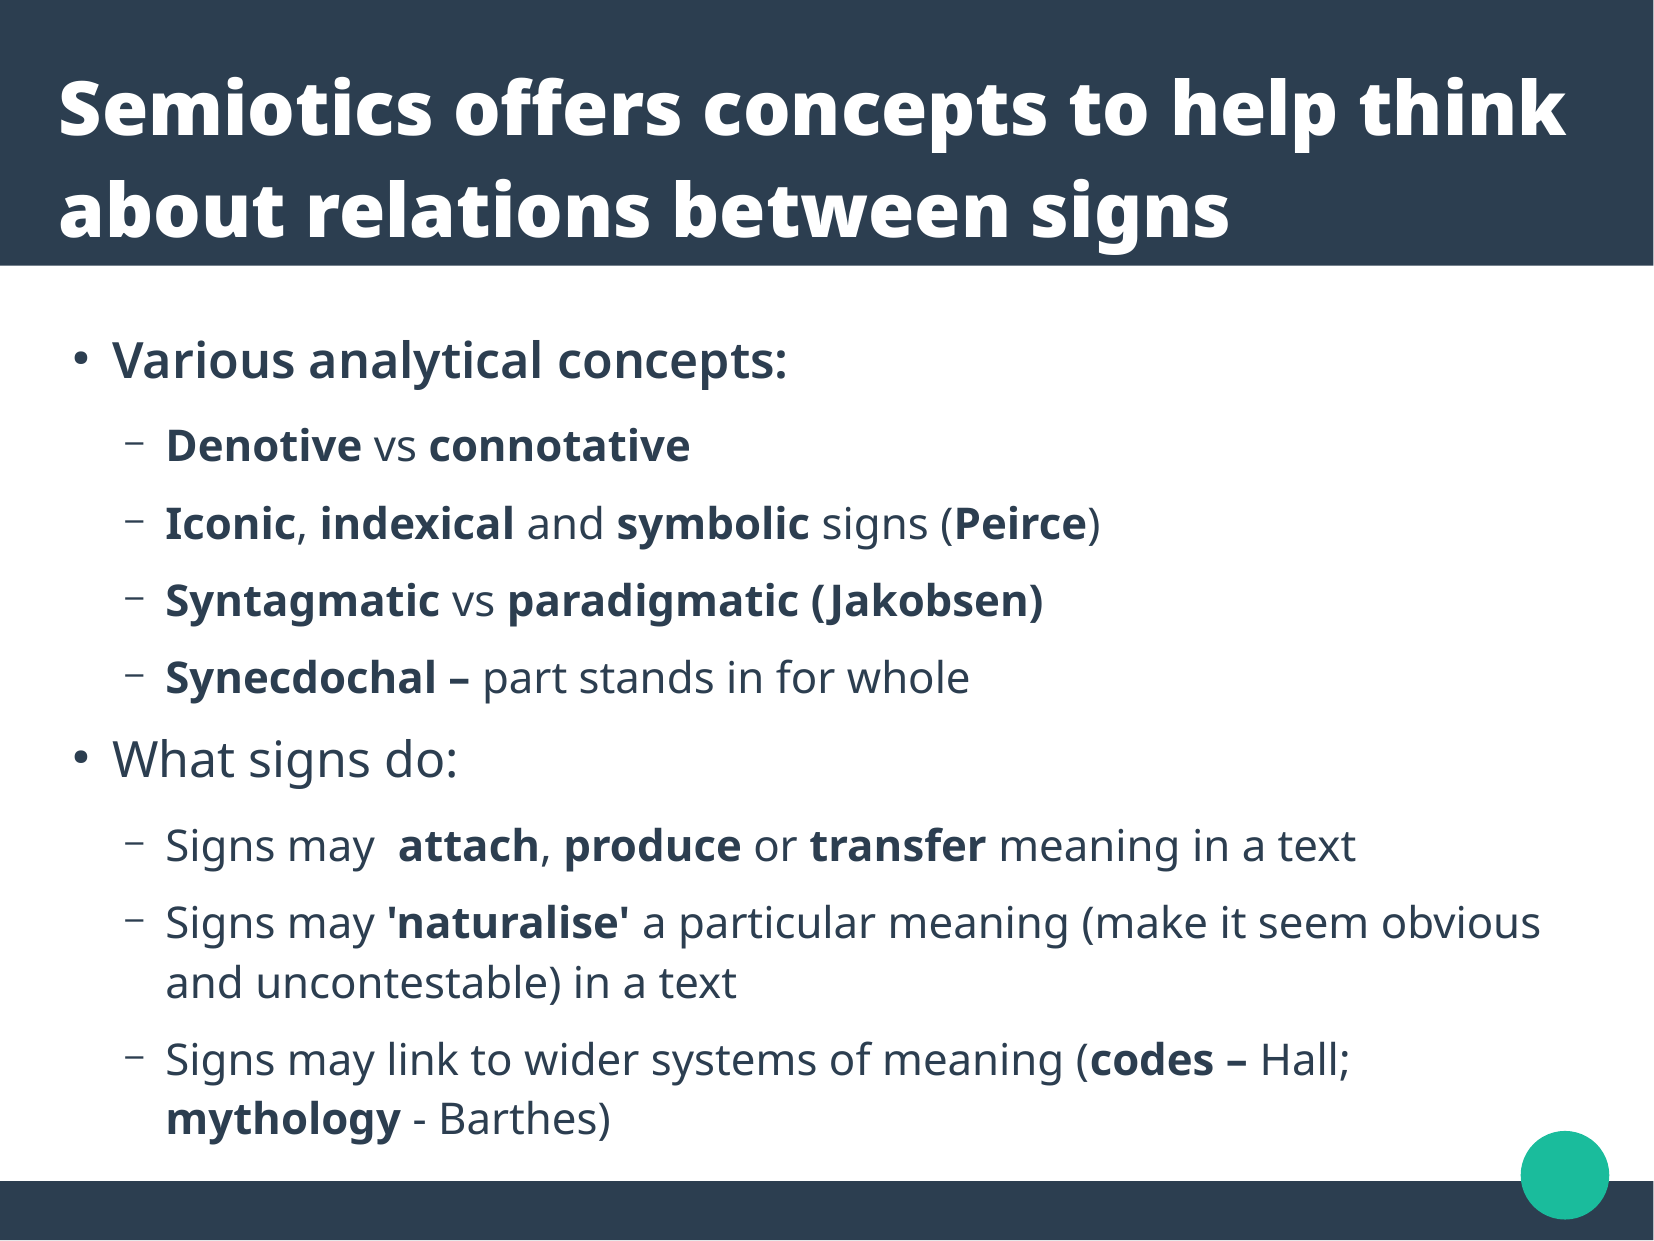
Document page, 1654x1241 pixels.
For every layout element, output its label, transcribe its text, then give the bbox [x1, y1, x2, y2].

title Semiotics offers concepts to help think about relations between signs [59, 55, 1595, 213]
list Various analytical concepts: Denotive vs connotative Iconic, indexical and symbolic signs (Peirce) Syntagmatic vs paradigmatic (Jakobsen) Synecdochal – part stands in for whole What signs do: Signs may attach, produce or transfer meaning in a text Signs may 'naturalise' a particular meaning (make it seem obvious and uncontestable) in a text Signs may link to wider systems of meaning (codes – Hall; mythology - Barthes) [59, 324, 1595, 1152]
